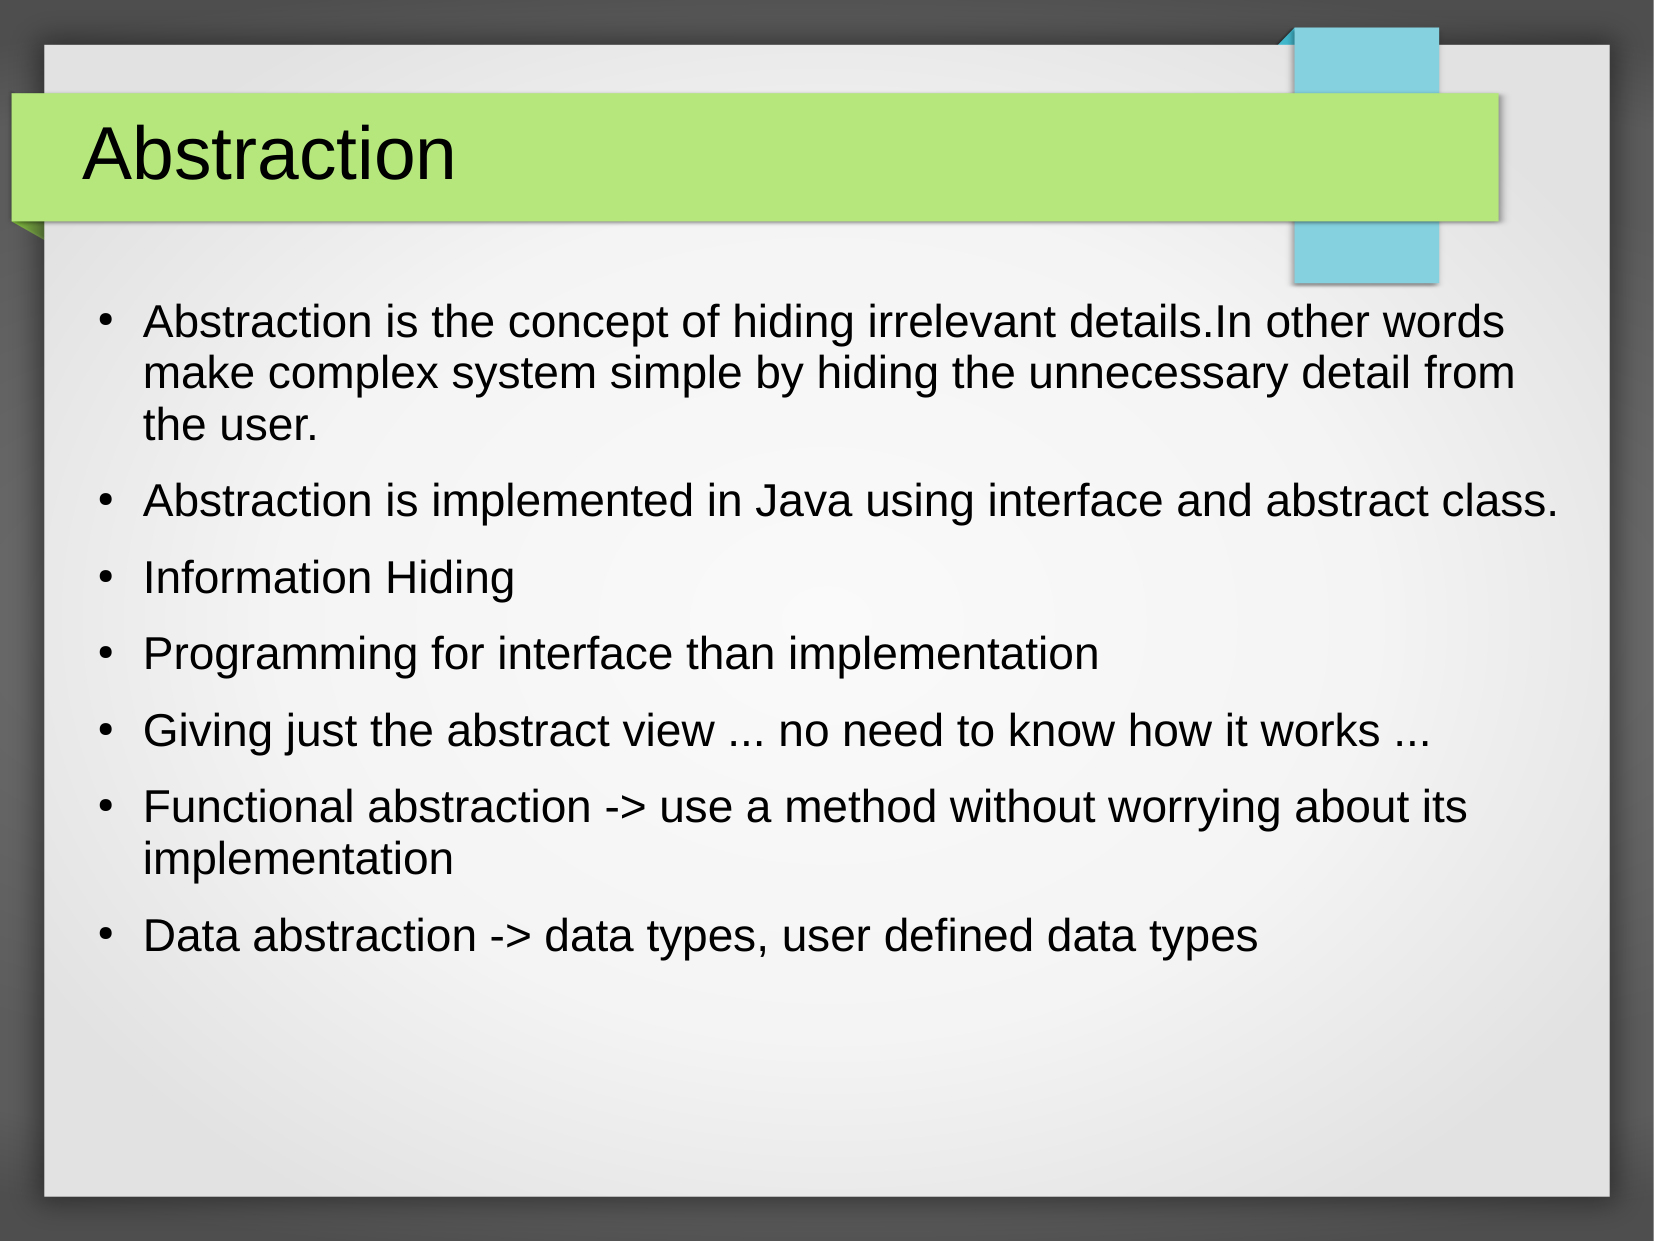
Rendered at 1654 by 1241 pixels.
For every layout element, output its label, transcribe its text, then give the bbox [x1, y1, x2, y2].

title Abstraction [82, 94, 1264, 213]
list Abstraction is the concept of hiding irrelevant details.In other words make complex system simple by hiding the unnecessary detail from the user. Abstraction is implemented in Java using interface and abstract class. Information Hiding Programming for interface than implementation Giving just the abstract view ... no need to know how it works ... Functional abstraction -> use a method without worrying about its implementation Data abstraction -> data types, user defined data types [82, 295, 1571, 1015]
picture [0, 0, 1654, 1241]
